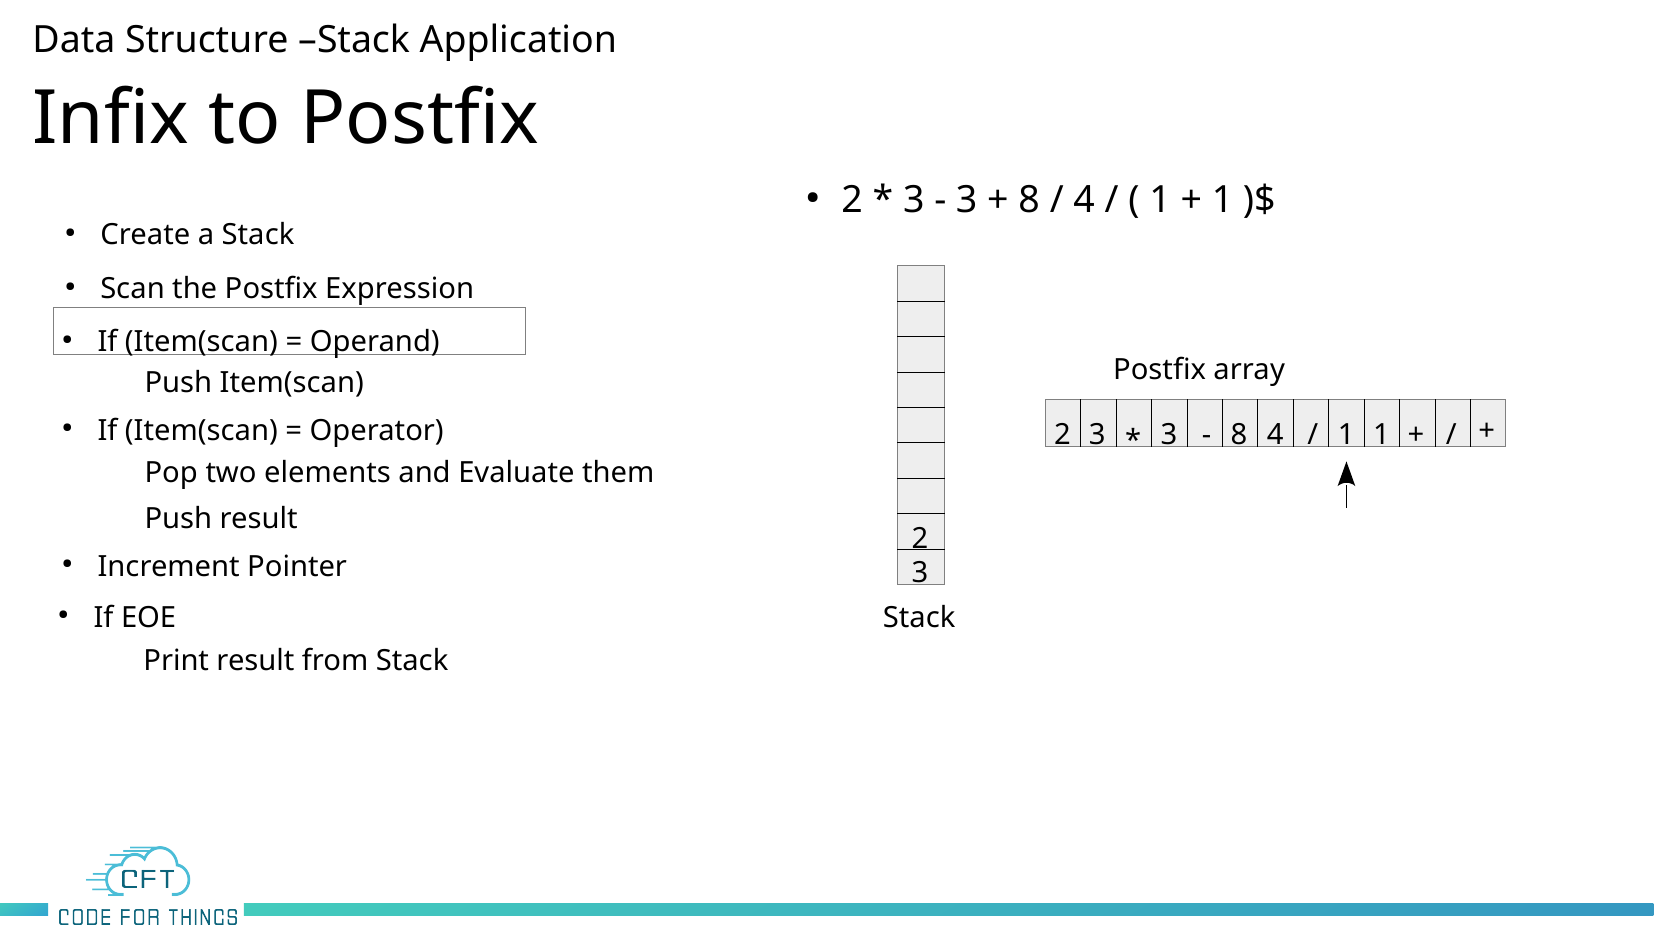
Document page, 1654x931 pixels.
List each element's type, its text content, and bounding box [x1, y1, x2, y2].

text_box [1152, 399, 1187, 405]
text_box + [1407, 405, 1431, 455]
text_box Postfix array [1098, 340, 1312, 390]
title Data Structure –Stack Application Infix to Postfix [32, 12, 1536, 166]
text_box [897, 479, 945, 509]
text_box 3 [1074, 405, 1123, 455]
text_box 3 [1145, 405, 1187, 455]
text_box [1400, 399, 1435, 405]
text_box [1188, 399, 1222, 405]
text_box [1081, 399, 1116, 405]
text_box If (Item(scan) = Operand) [47, 312, 491, 373]
text_box [1258, 399, 1293, 405]
text_box [1294, 399, 1328, 405]
text_box 3 [896, 559, 945, 593]
text_box / [1431, 405, 1471, 455]
text_box 2 [896, 509, 945, 559]
text_box [1365, 399, 1399, 405]
text_box [1329, 399, 1364, 405]
text_box Increment Pointer [47, 537, 621, 597]
text_box Stack [868, 588, 979, 638]
text_box 8 [1236, 405, 1252, 455]
text_box 2 * 3 - 3 + 8 / 4 / ( 1 + 1 )$ [791, 165, 1377, 225]
text_box [897, 265, 945, 301]
text_box / [1292, 405, 1341, 455]
text_box [897, 337, 945, 372]
text_box [1045, 399, 1080, 405]
text_box Scan the Postfix Expression [50, 259, 537, 319]
text_box [1436, 399, 1470, 405]
text_box [1223, 399, 1257, 405]
text_box [897, 373, 945, 407]
text_box [491, 319, 526, 355]
text_box Print result from Stack [93, 631, 615, 691]
text_box 1 [1341, 405, 1372, 455]
text_box [897, 302, 945, 336]
text_box If (Item(scan) = Operator) [47, 401, 496, 461]
text_box - [1187, 405, 1236, 455]
text_box 4 [1252, 405, 1292, 455]
text_box [1117, 399, 1151, 411]
text_box Pop two elements and Evaluate them [94, 443, 709, 502]
text_box If EOE [43, 588, 375, 638]
text_box Push result [94, 490, 426, 550]
text_box Create a Stack [50, 206, 355, 266]
text_box Push Item(scan) [94, 373, 426, 401]
text_box [897, 443, 945, 478]
text_box 2 [1039, 405, 1074, 455]
text_box 1 [1372, 405, 1407, 455]
picture [59, 846, 237, 925]
text_box * [1110, 411, 1159, 461]
text_box + [1463, 401, 1518, 451]
text_box [897, 408, 945, 442]
